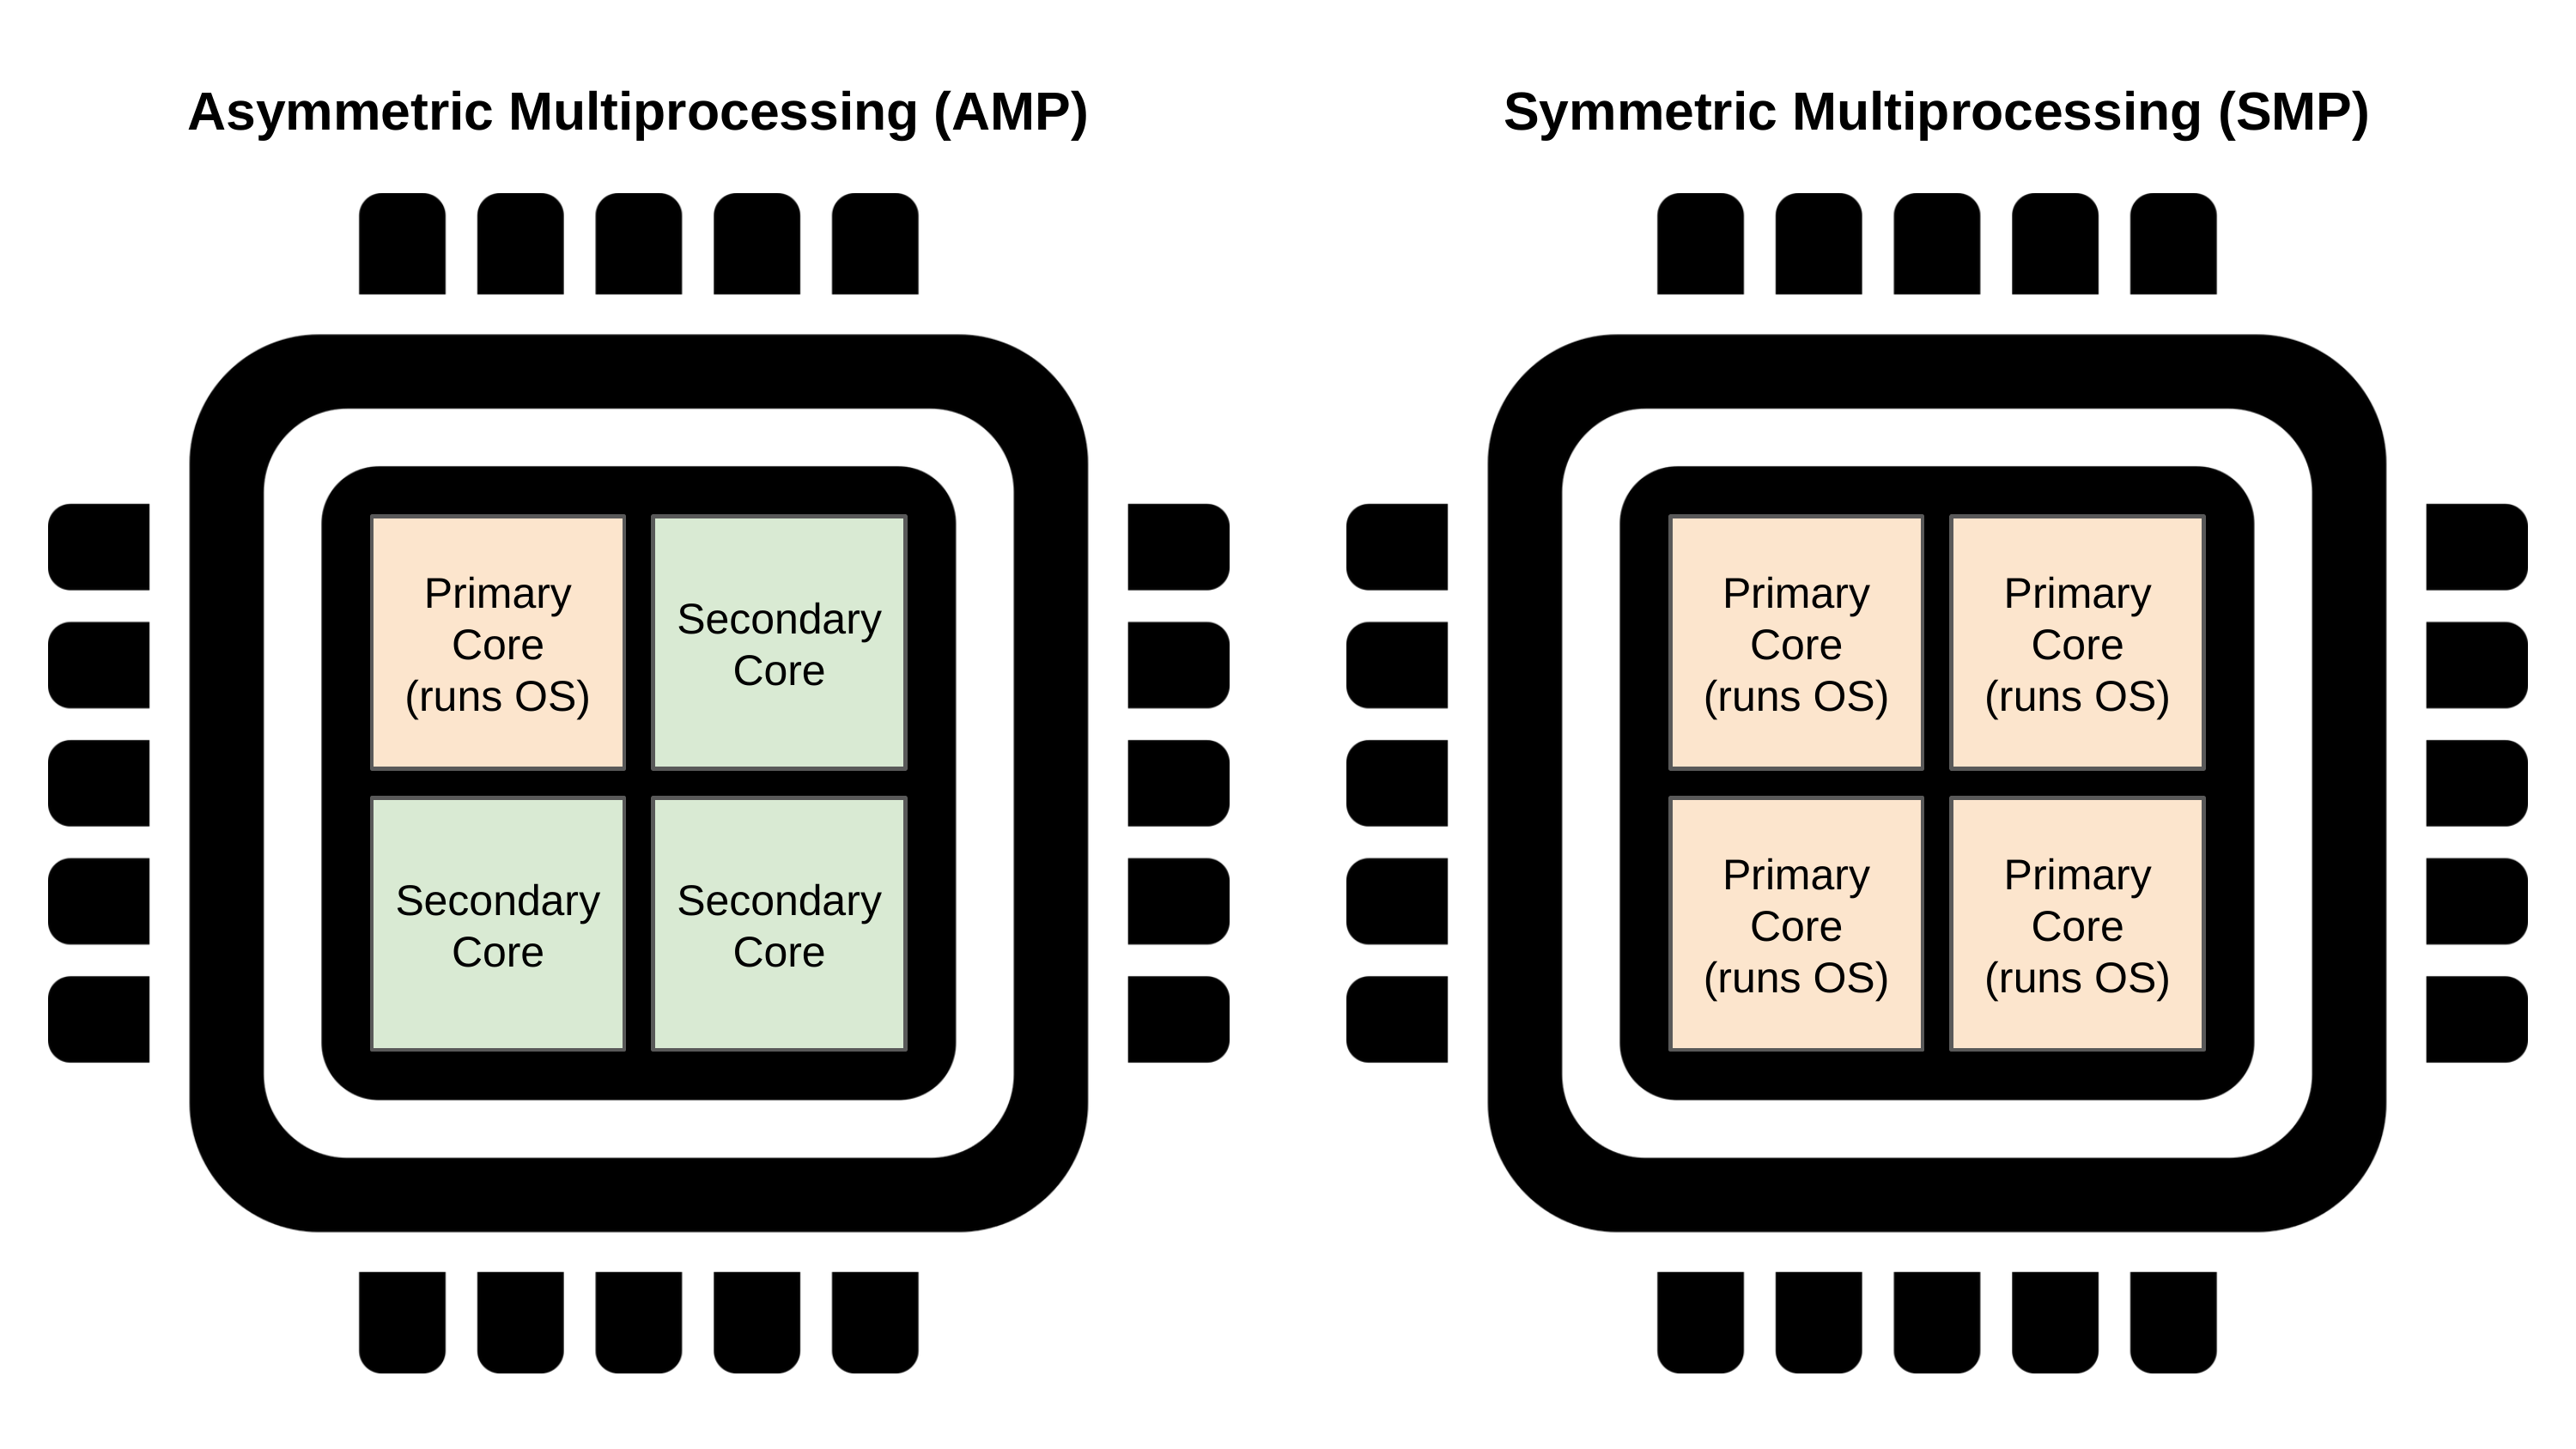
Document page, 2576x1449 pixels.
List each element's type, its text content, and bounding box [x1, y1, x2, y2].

text_box Secondary Core [372, 797, 624, 1051]
picture [1346, 193, 2528, 1373]
text_box Primary Core (runs OS) [372, 516, 624, 769]
text_box Primary Core (runs OS) [1670, 516, 1923, 769]
text_box Primary Core (runs OS) [1951, 797, 2204, 1051]
text_box Primary Core (runs OS) [1951, 516, 2204, 769]
text_box Secondary Core [653, 516, 906, 769]
text_box Symmetric Multiprocessing (SMP) [1421, 64, 2453, 155]
text_box Asymmetric Multiprocessing (AMP) [123, 64, 1155, 155]
text_box Primary Core (runs OS) [1670, 797, 1923, 1051]
text_box Secondary Core [653, 797, 906, 1051]
picture [48, 193, 1230, 1373]
